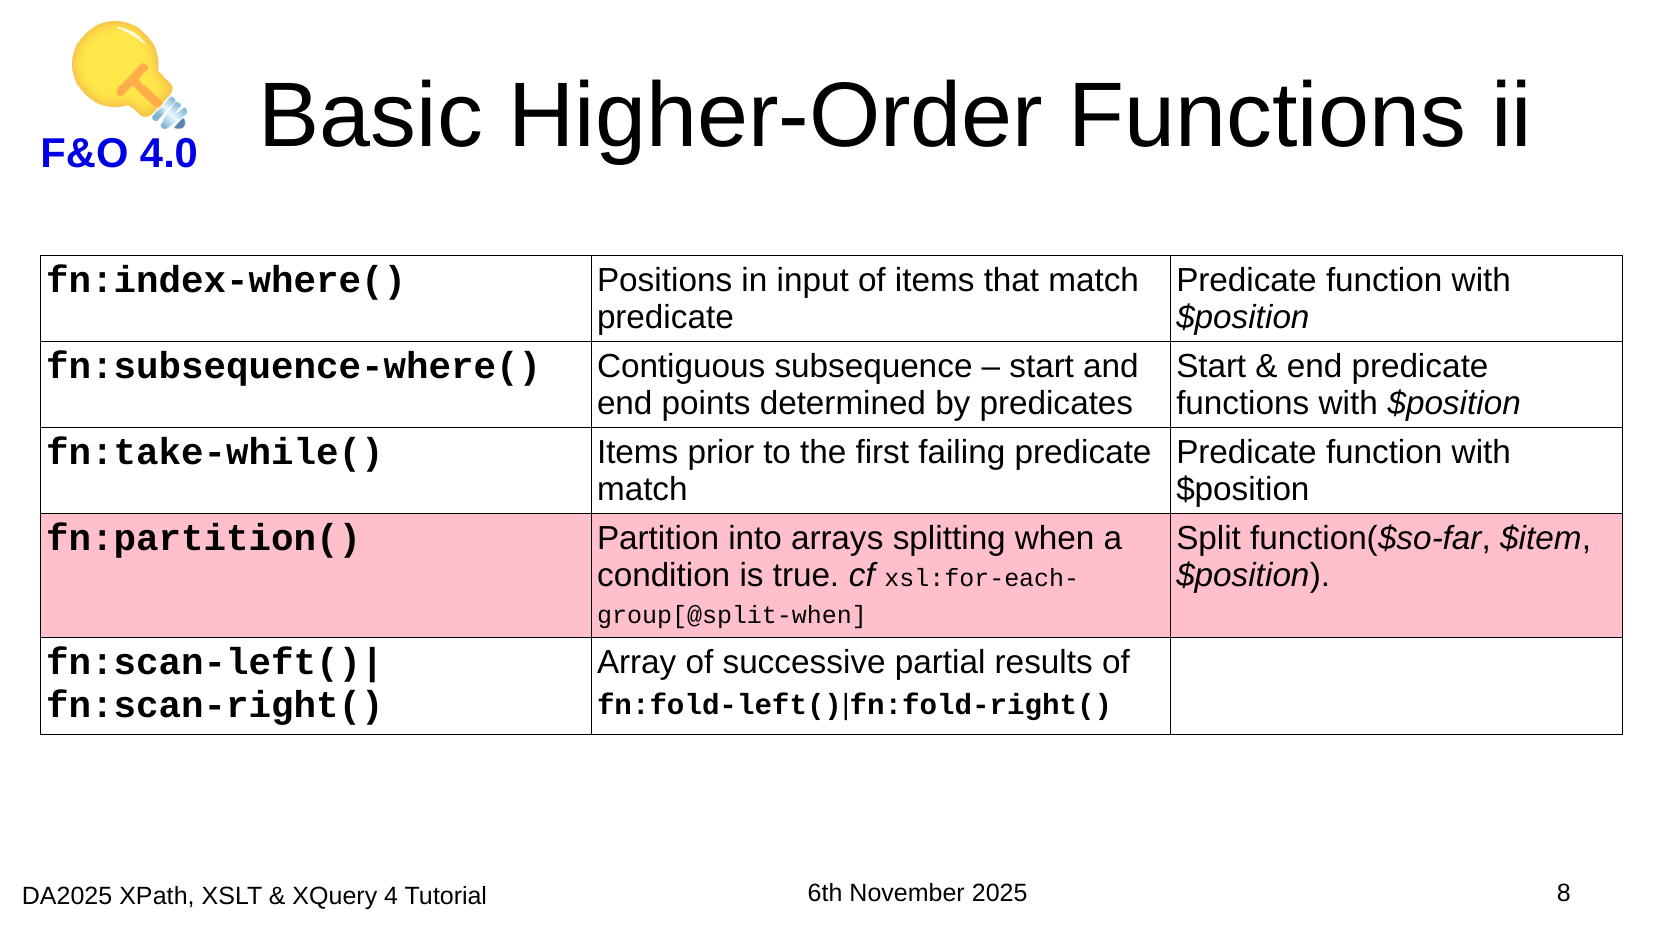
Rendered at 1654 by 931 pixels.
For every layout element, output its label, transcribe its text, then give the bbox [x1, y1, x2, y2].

table_cell Split function($so-far, $item, $position). [1171, 514, 1622, 637]
table_cell Array of successive partial results of fn:fold-left()|fn:fold-right() [592, 638, 1170, 734]
title Basic Higher-Order Functions ii [222, 37, 1571, 193]
table_header Predicate function with $position [1171, 256, 1622, 341]
table_header Positions in input of items that match predicate [592, 256, 1170, 341]
table_cell fn:subsequence-where() [41, 342, 591, 427]
table_cell Items prior to the first failing predicate match [592, 428, 1170, 513]
table_cell [1171, 638, 1622, 734]
table_cell Partition into arrays splitting when a condition is true. cf xsl:for-each-group[@split-when] [592, 514, 1170, 637]
table_cell fn:take-while() [41, 428, 591, 513]
table_header fn:index-where() [41, 256, 591, 341]
table_cell Predicate function with $position [1171, 428, 1622, 513]
table_cell Start & end predicate functions with $position [1171, 342, 1622, 427]
table_cell fn:partition() [41, 514, 591, 637]
table_cell Contiguous subsequence – start and end points determined by predicates [592, 342, 1170, 427]
table_cell fn:scan-left()| fn:scan-right() [41, 638, 591, 734]
picture [72, 21, 187, 129]
